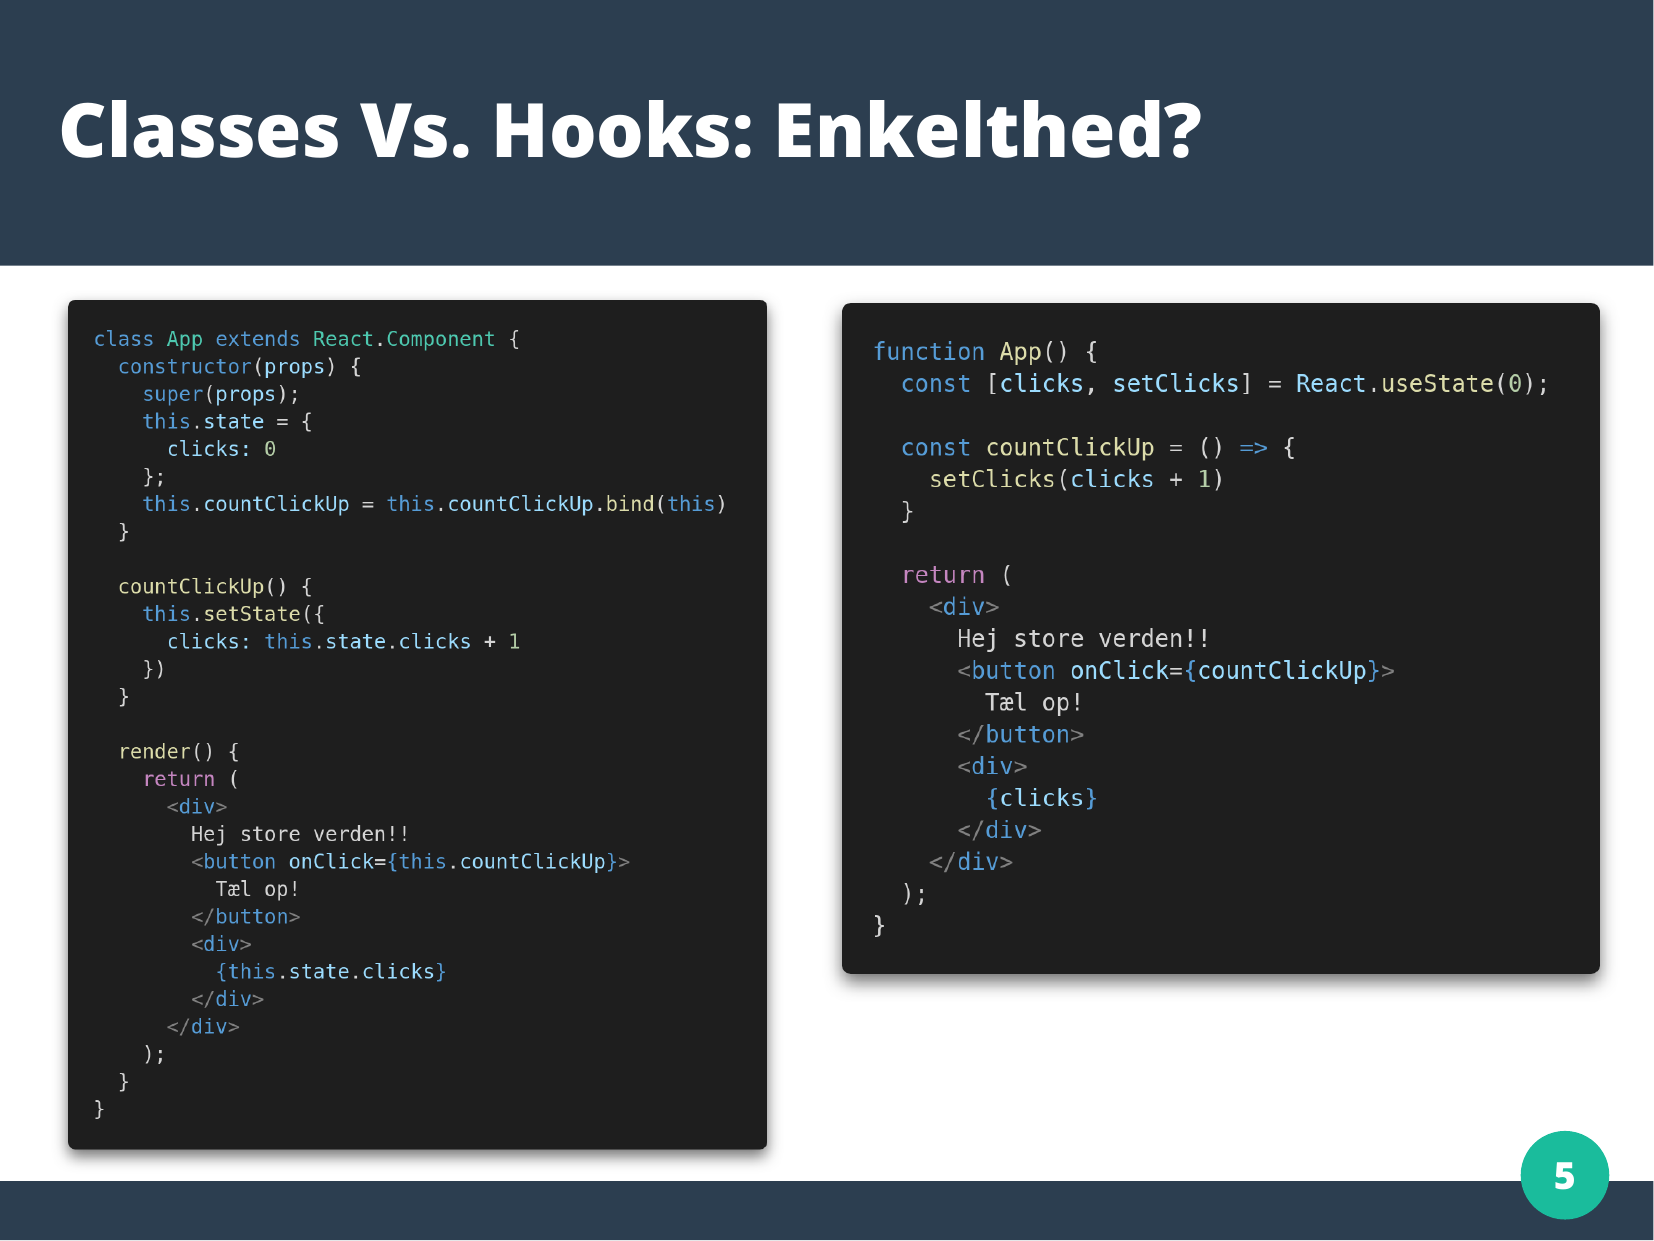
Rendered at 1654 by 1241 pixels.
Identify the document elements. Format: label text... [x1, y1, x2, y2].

picture [813, 271, 1630, 1005]
title Classes Vs. Hooks: Enkelthed? [59, 49, 1595, 207]
picture [35, 265, 804, 1182]
